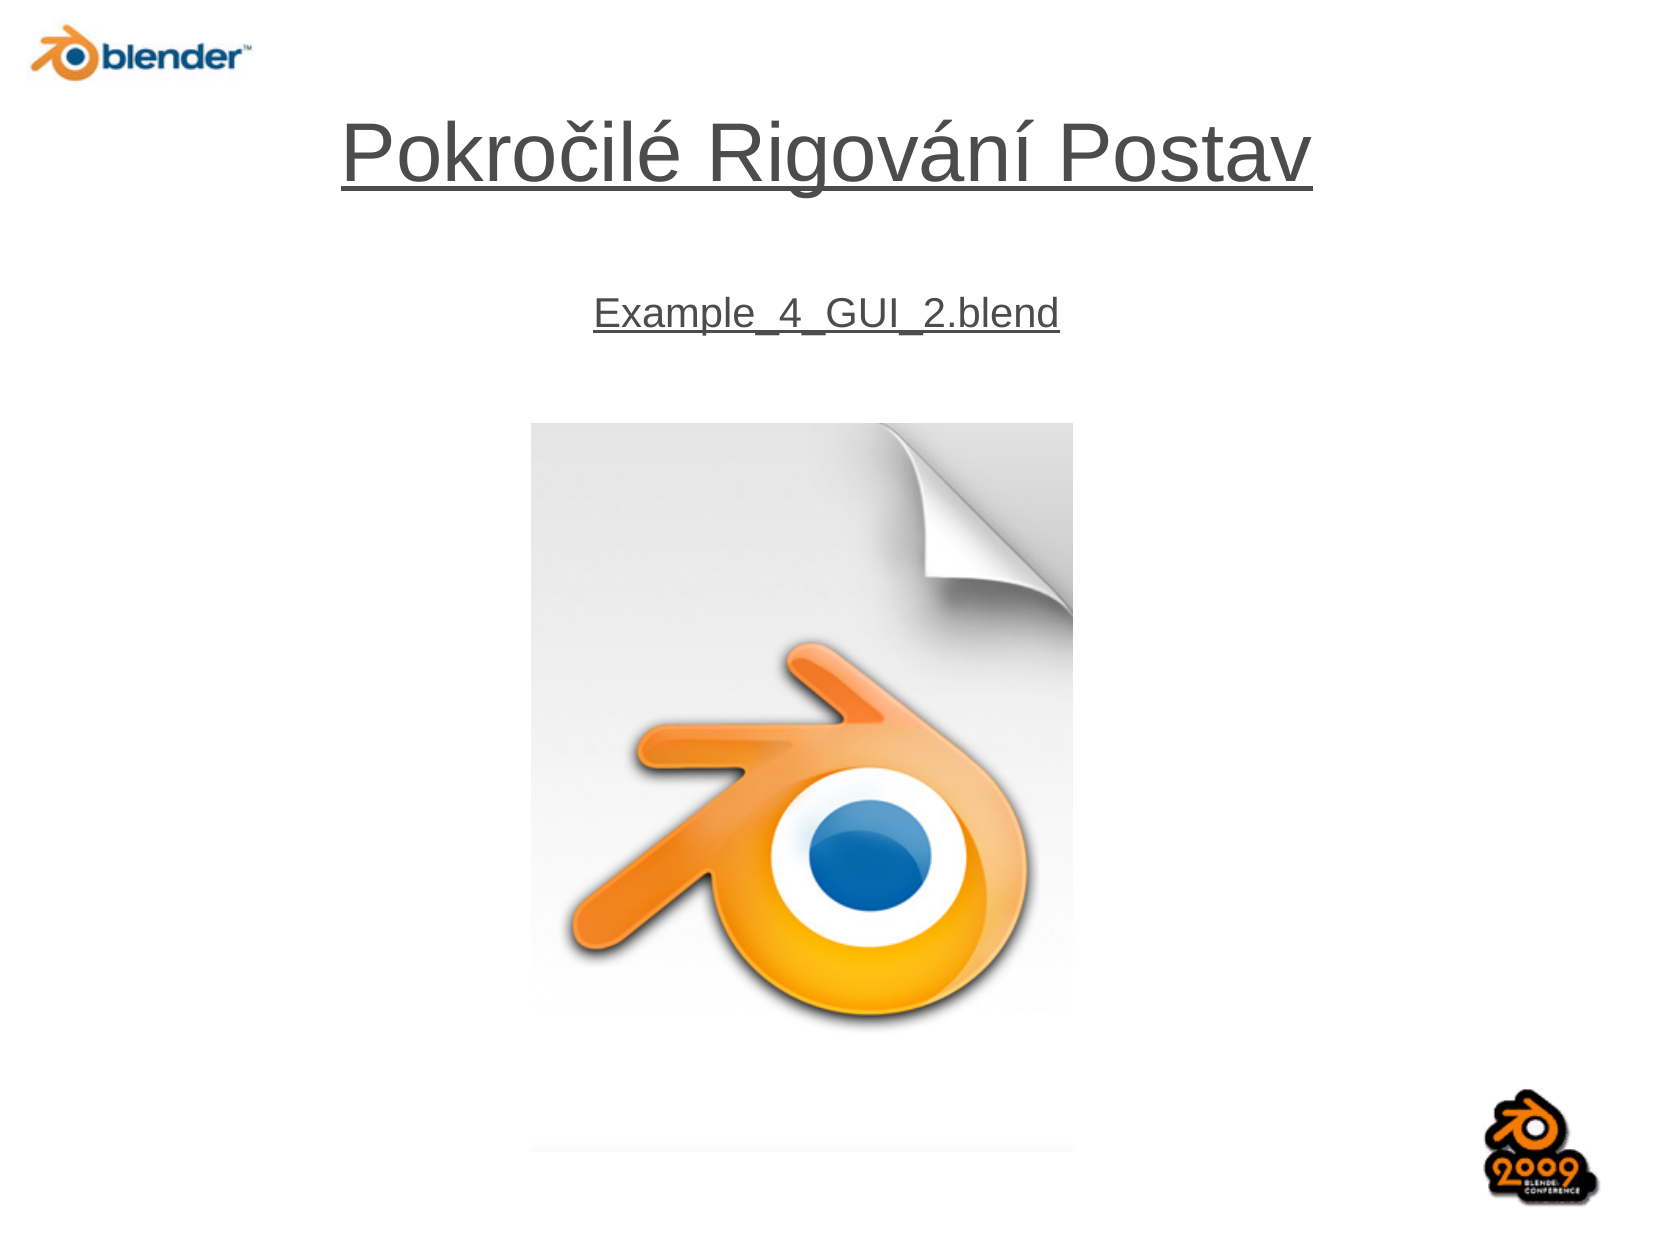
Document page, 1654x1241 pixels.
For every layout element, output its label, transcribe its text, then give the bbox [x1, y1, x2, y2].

picture [15, 18, 266, 89]
picture [1476, 1085, 1602, 1211]
picture [531, 423, 1073, 1152]
list Example_4_GUI_2.blend [82, 290, 1571, 1109]
title Pokročilé Rigování Postav [82, 49, 1571, 257]
